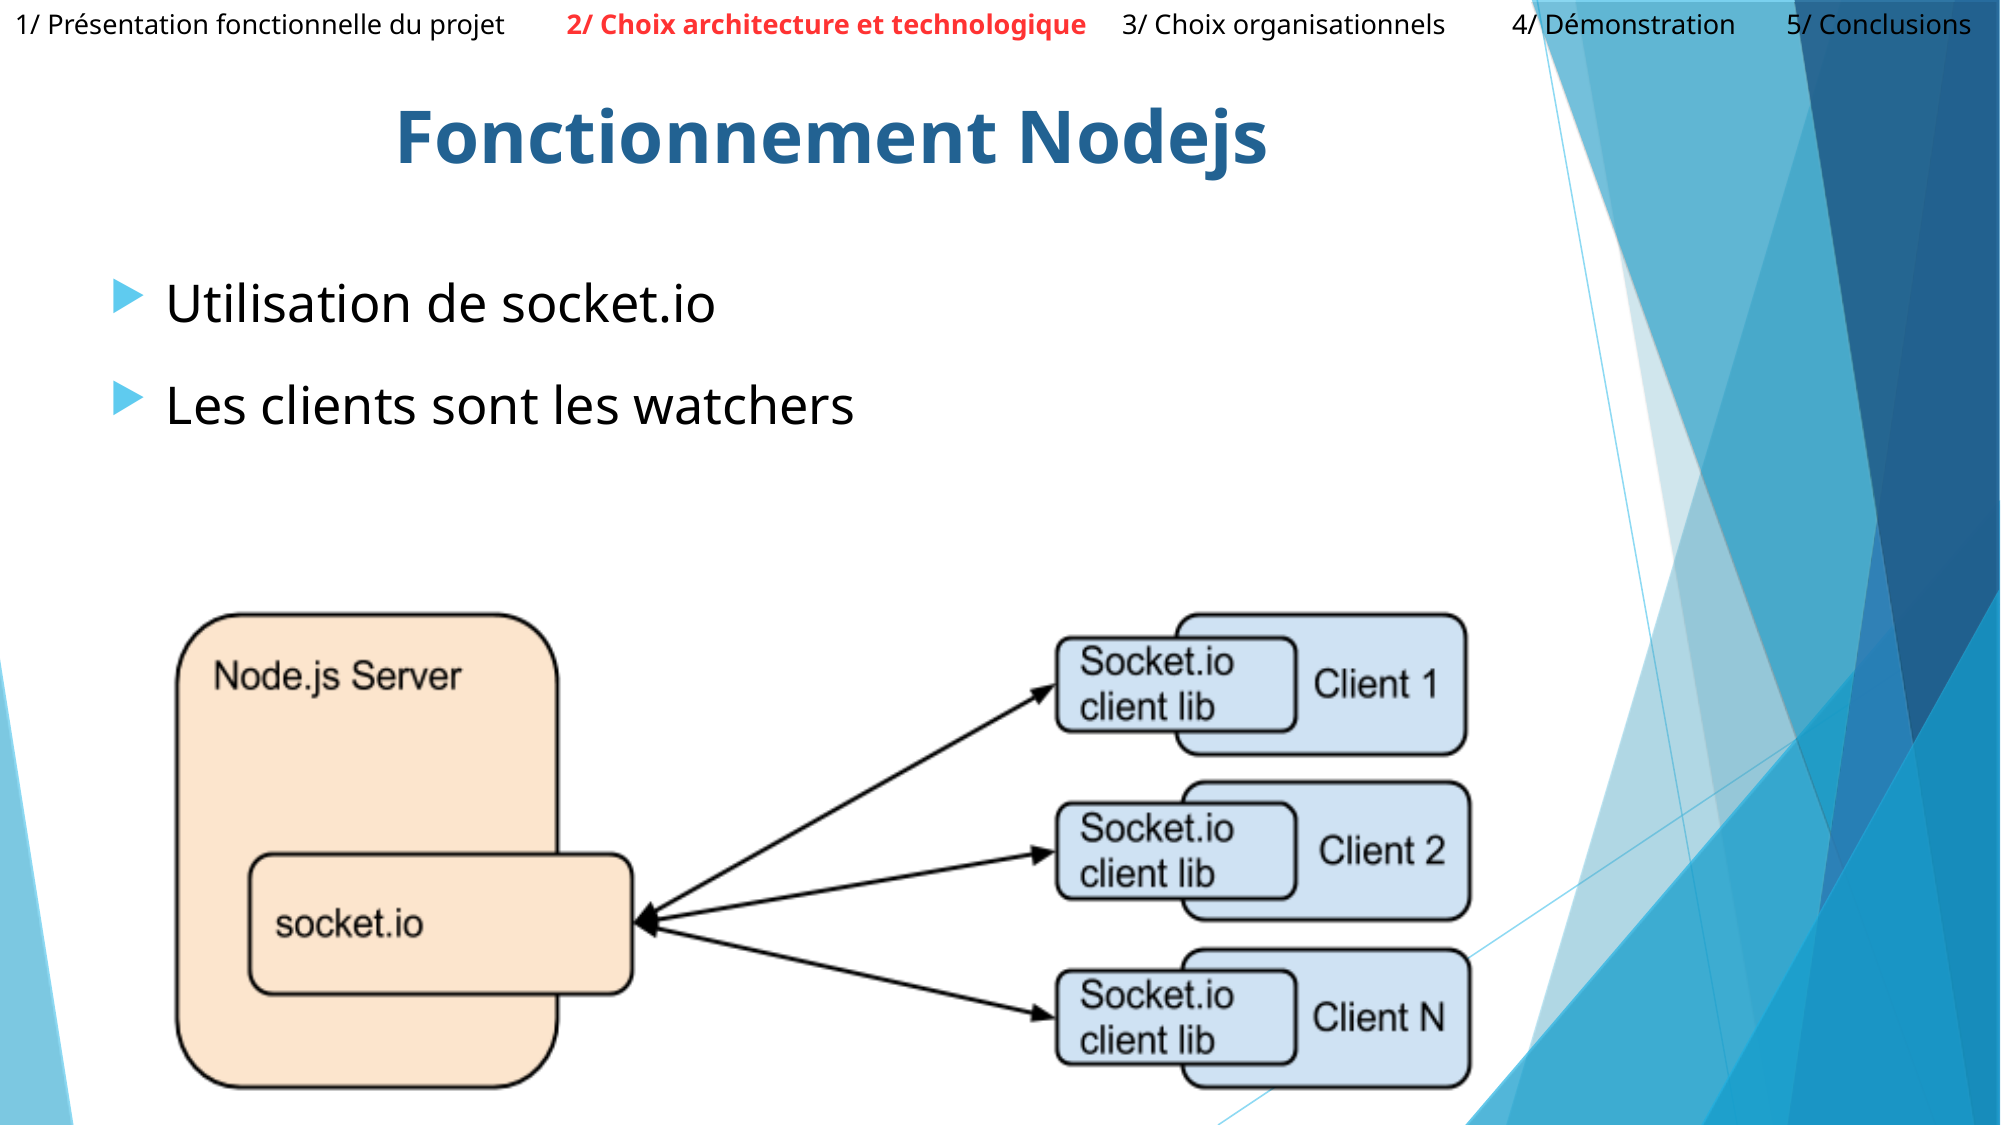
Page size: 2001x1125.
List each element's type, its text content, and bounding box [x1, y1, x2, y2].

text_box 1/ Présentation fonctionnelle du projet 2/ Choix architecture et technologique 3/ Choix organisationnels 4/ Démonstration 5/ Conclusions [0, 0, 2000, 48]
picture [118, 578, 1520, 1125]
list Fonctionnement Nodejs Utilisation de socket.io Les clients sont les watchers [94, 82, 1570, 1125]
